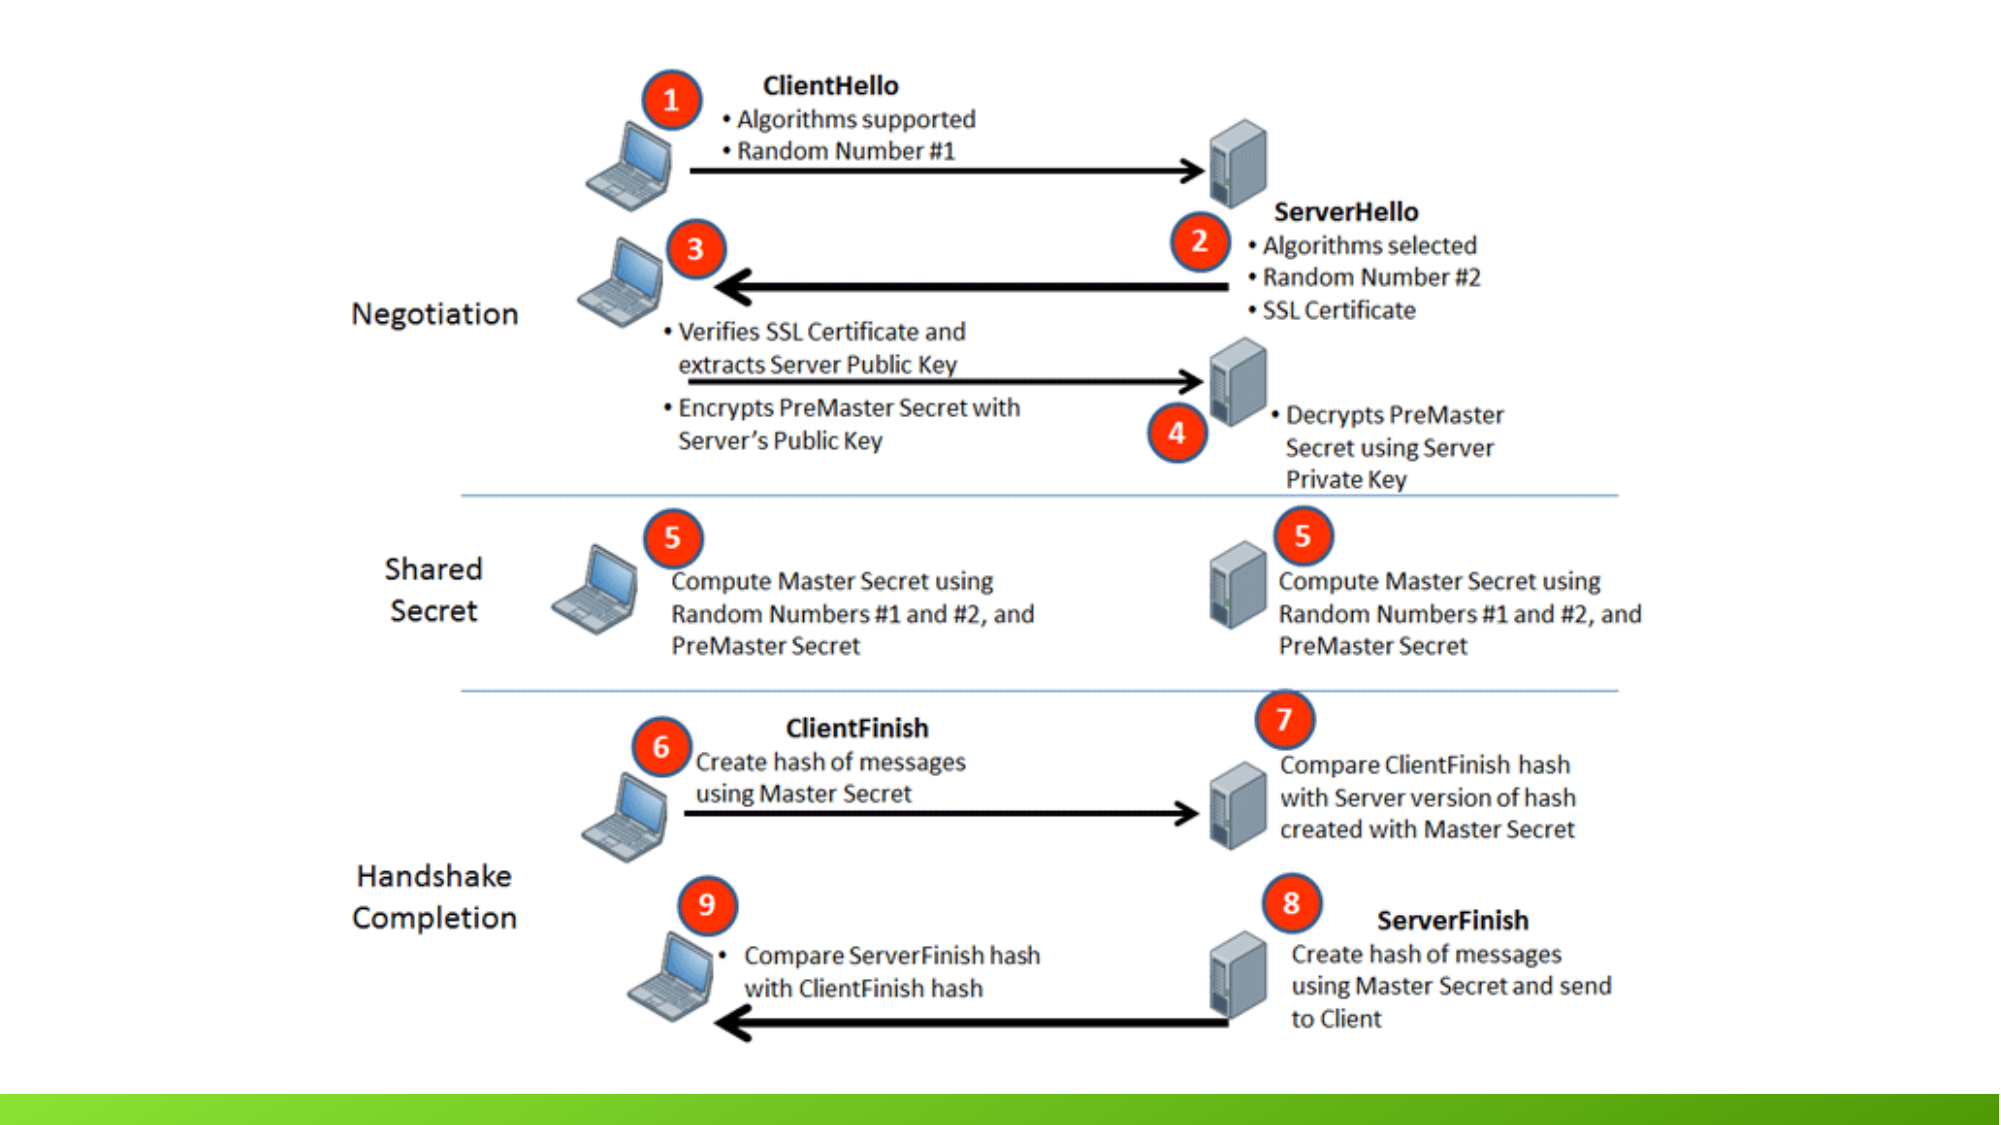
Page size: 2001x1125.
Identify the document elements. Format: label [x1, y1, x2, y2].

picture [318, 58, 1676, 1075]
text_box [0, 1094, 2000, 1125]
